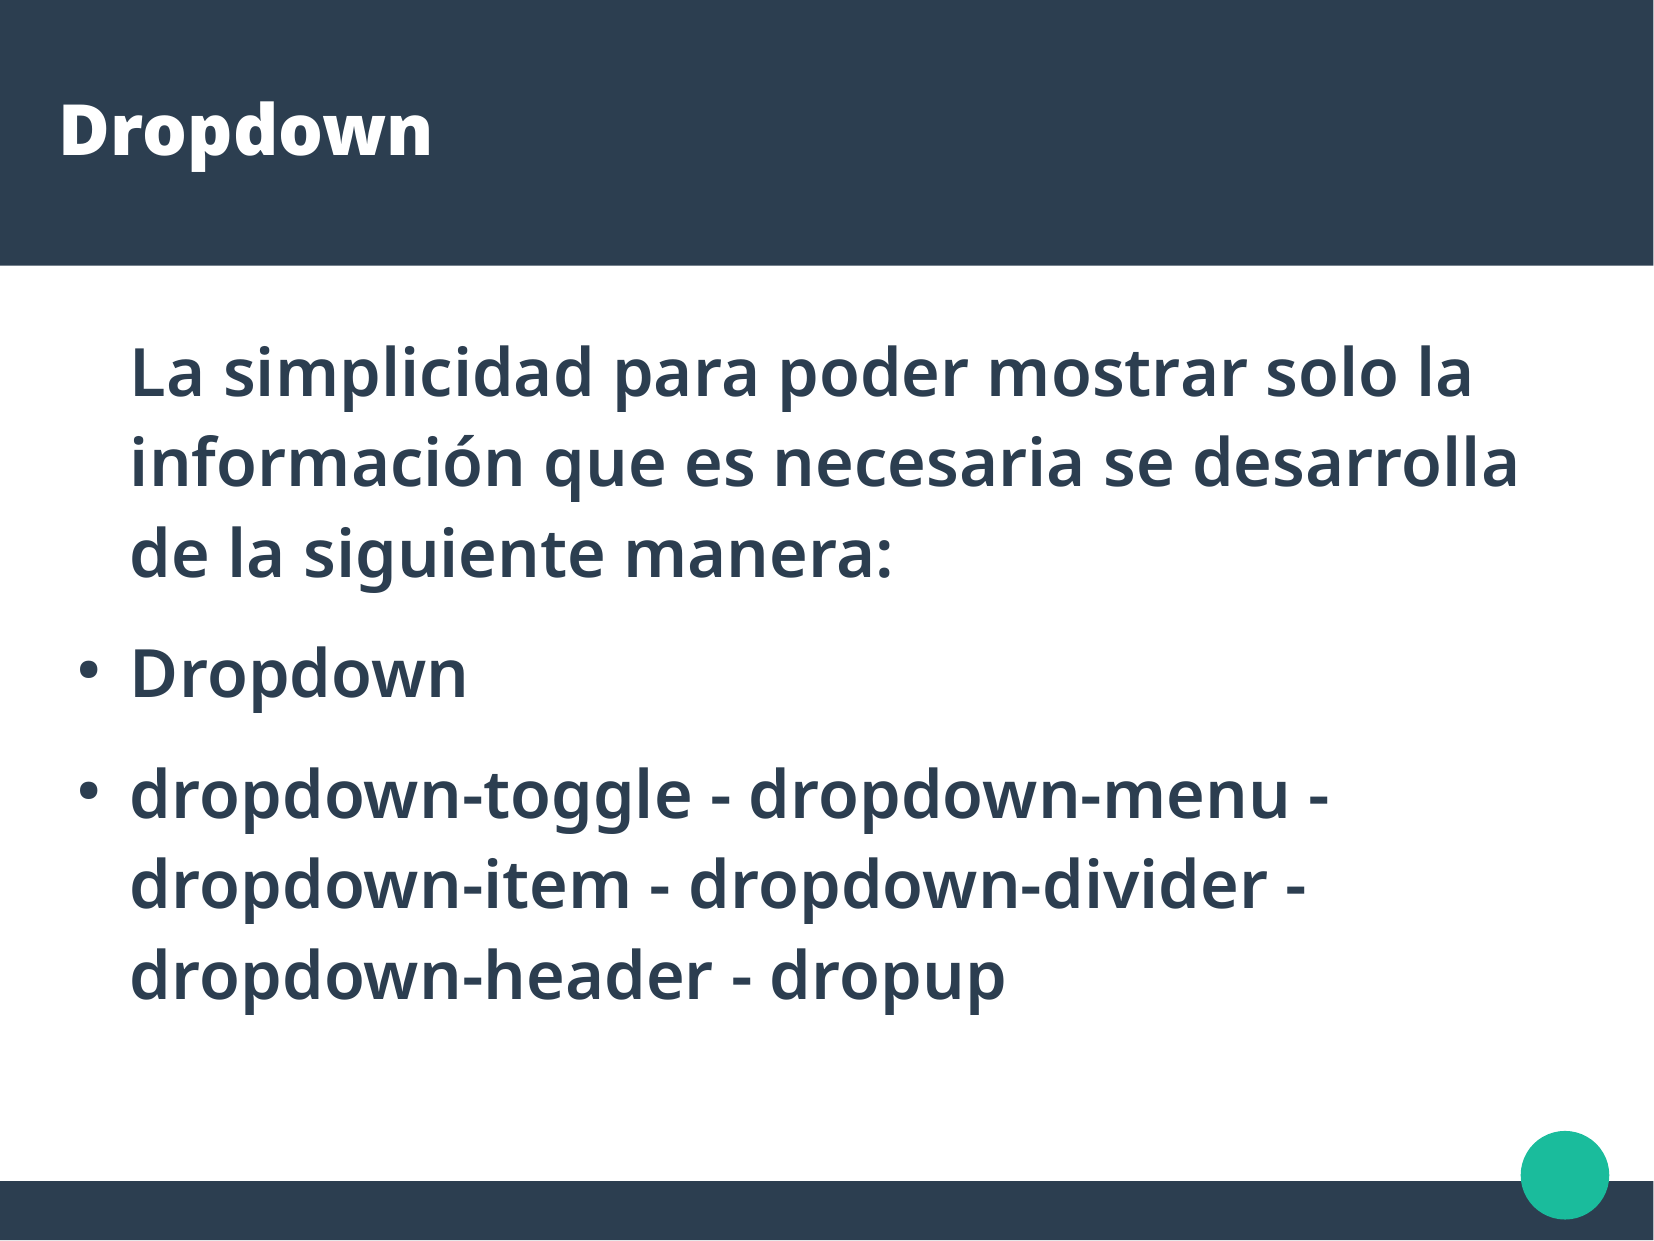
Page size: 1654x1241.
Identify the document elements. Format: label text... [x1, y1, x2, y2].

title Dropdown [59, 49, 1595, 207]
list La simplicidad para poder mostrar solo la información que es necesaria se desarrolla de la siguiente manera: Dropdown dropdown-toggle - dropdown-menu - dropdown-item - dropdown-divider - dropdown-header - dropup [59, 324, 1595, 1152]
